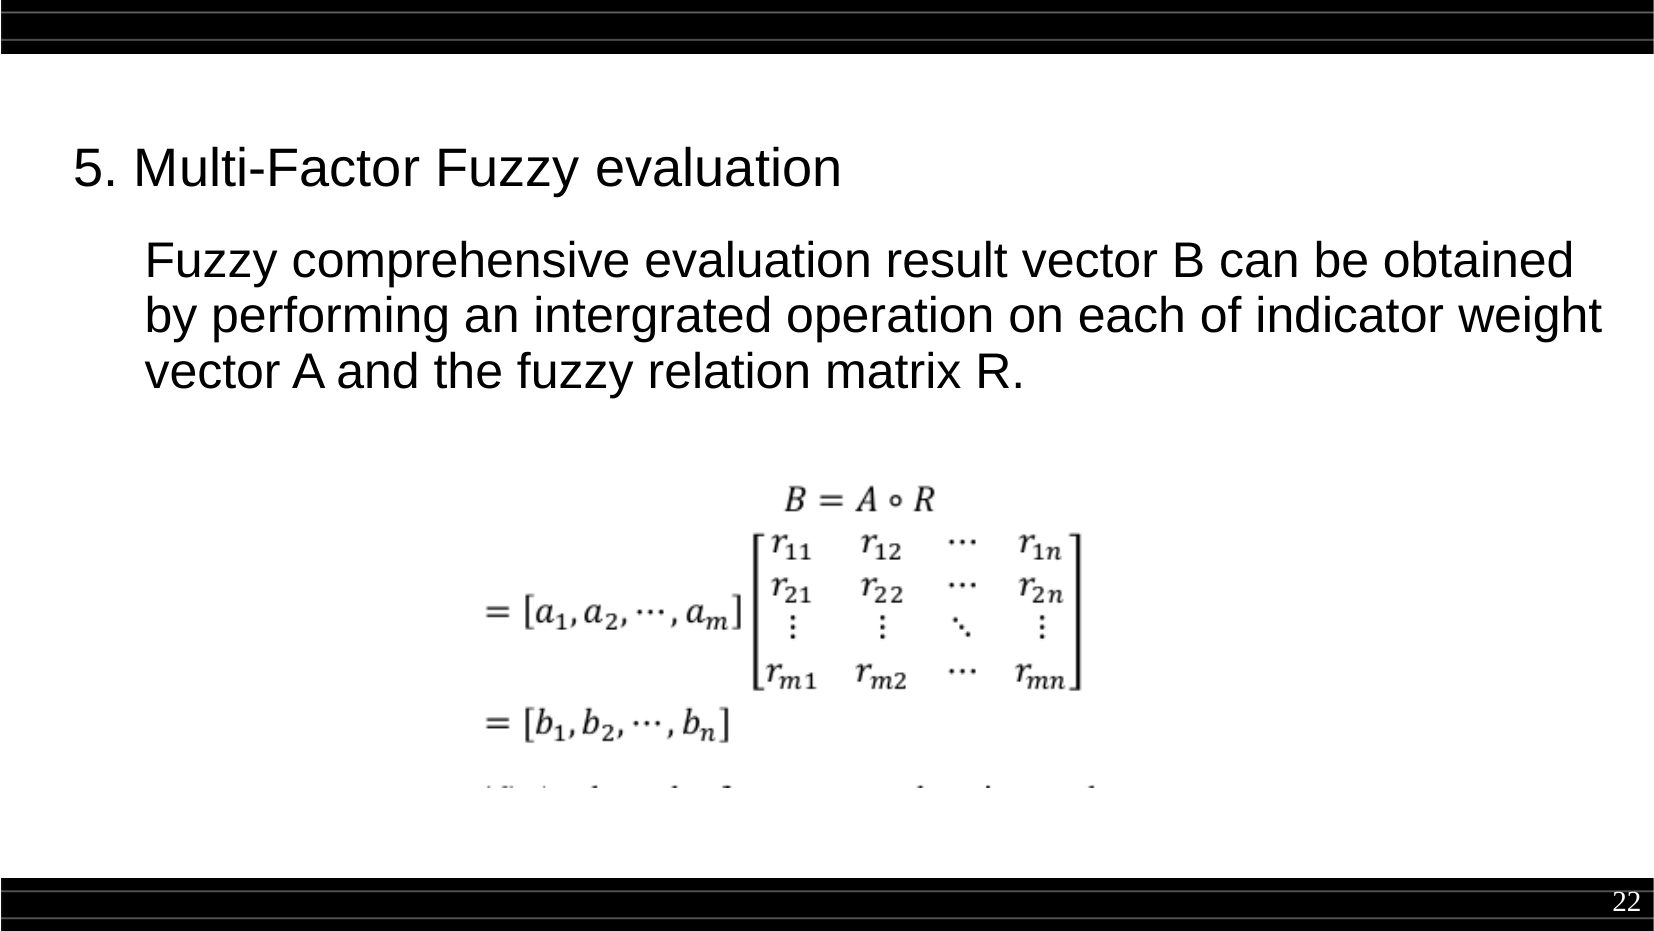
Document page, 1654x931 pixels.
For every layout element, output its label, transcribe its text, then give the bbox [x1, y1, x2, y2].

picture [1, 878, 1654, 931]
picture [472, 472, 1123, 788]
text_box Fuzzy comprehensive evaluation result vector B can be obtained by performing an intergrated operation on each of indicator weight vector A and the fuzzy relation matrix R. [129, 224, 1619, 407]
picture [1, 0, 1654, 54]
text_box Multi-Factor Fuzzy evaluation [59, 129, 859, 206]
